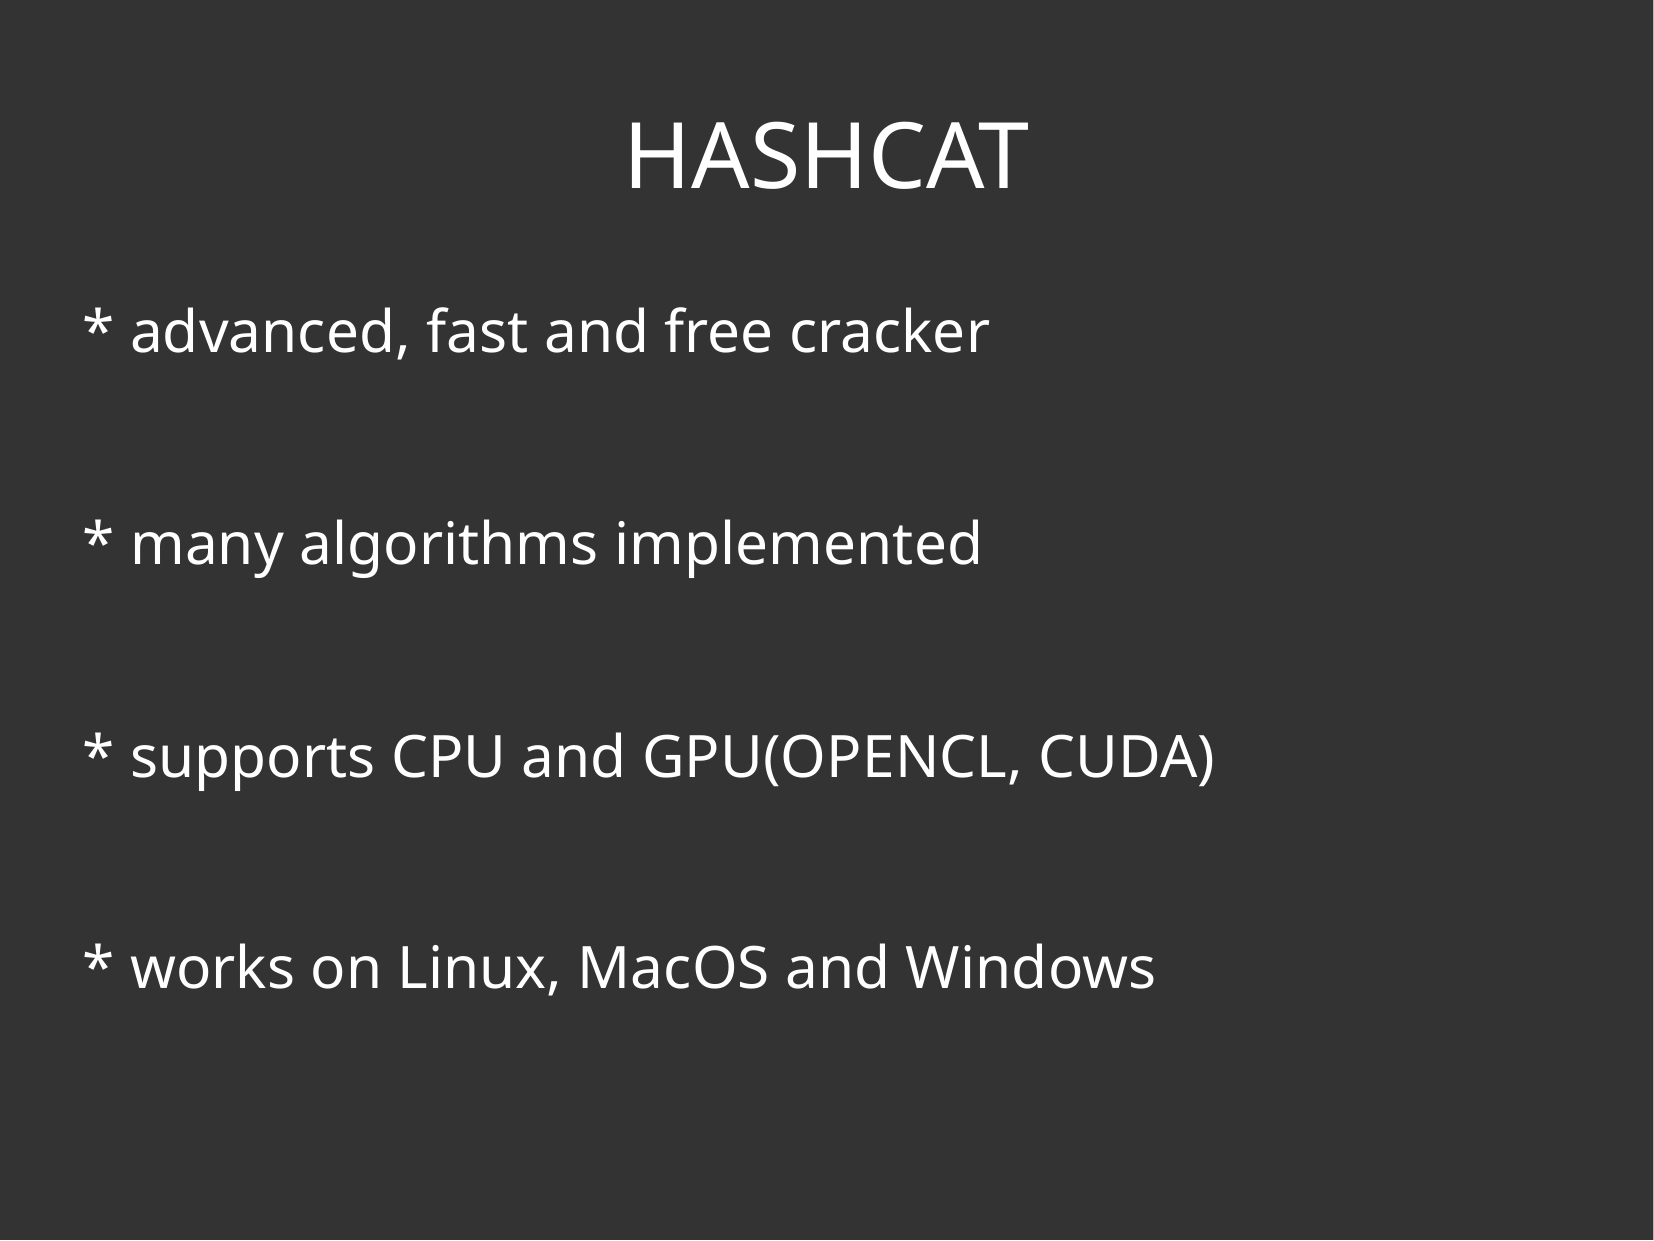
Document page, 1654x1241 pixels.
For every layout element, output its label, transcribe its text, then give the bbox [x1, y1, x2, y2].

list * advanced, fast and free cracker * many algorithms implemented * supports CPU and GPU(OPENCL, CUDA) * works on Linux, MacOS and Windows [82, 290, 1571, 1010]
title HASHCAT [82, 49, 1571, 257]
